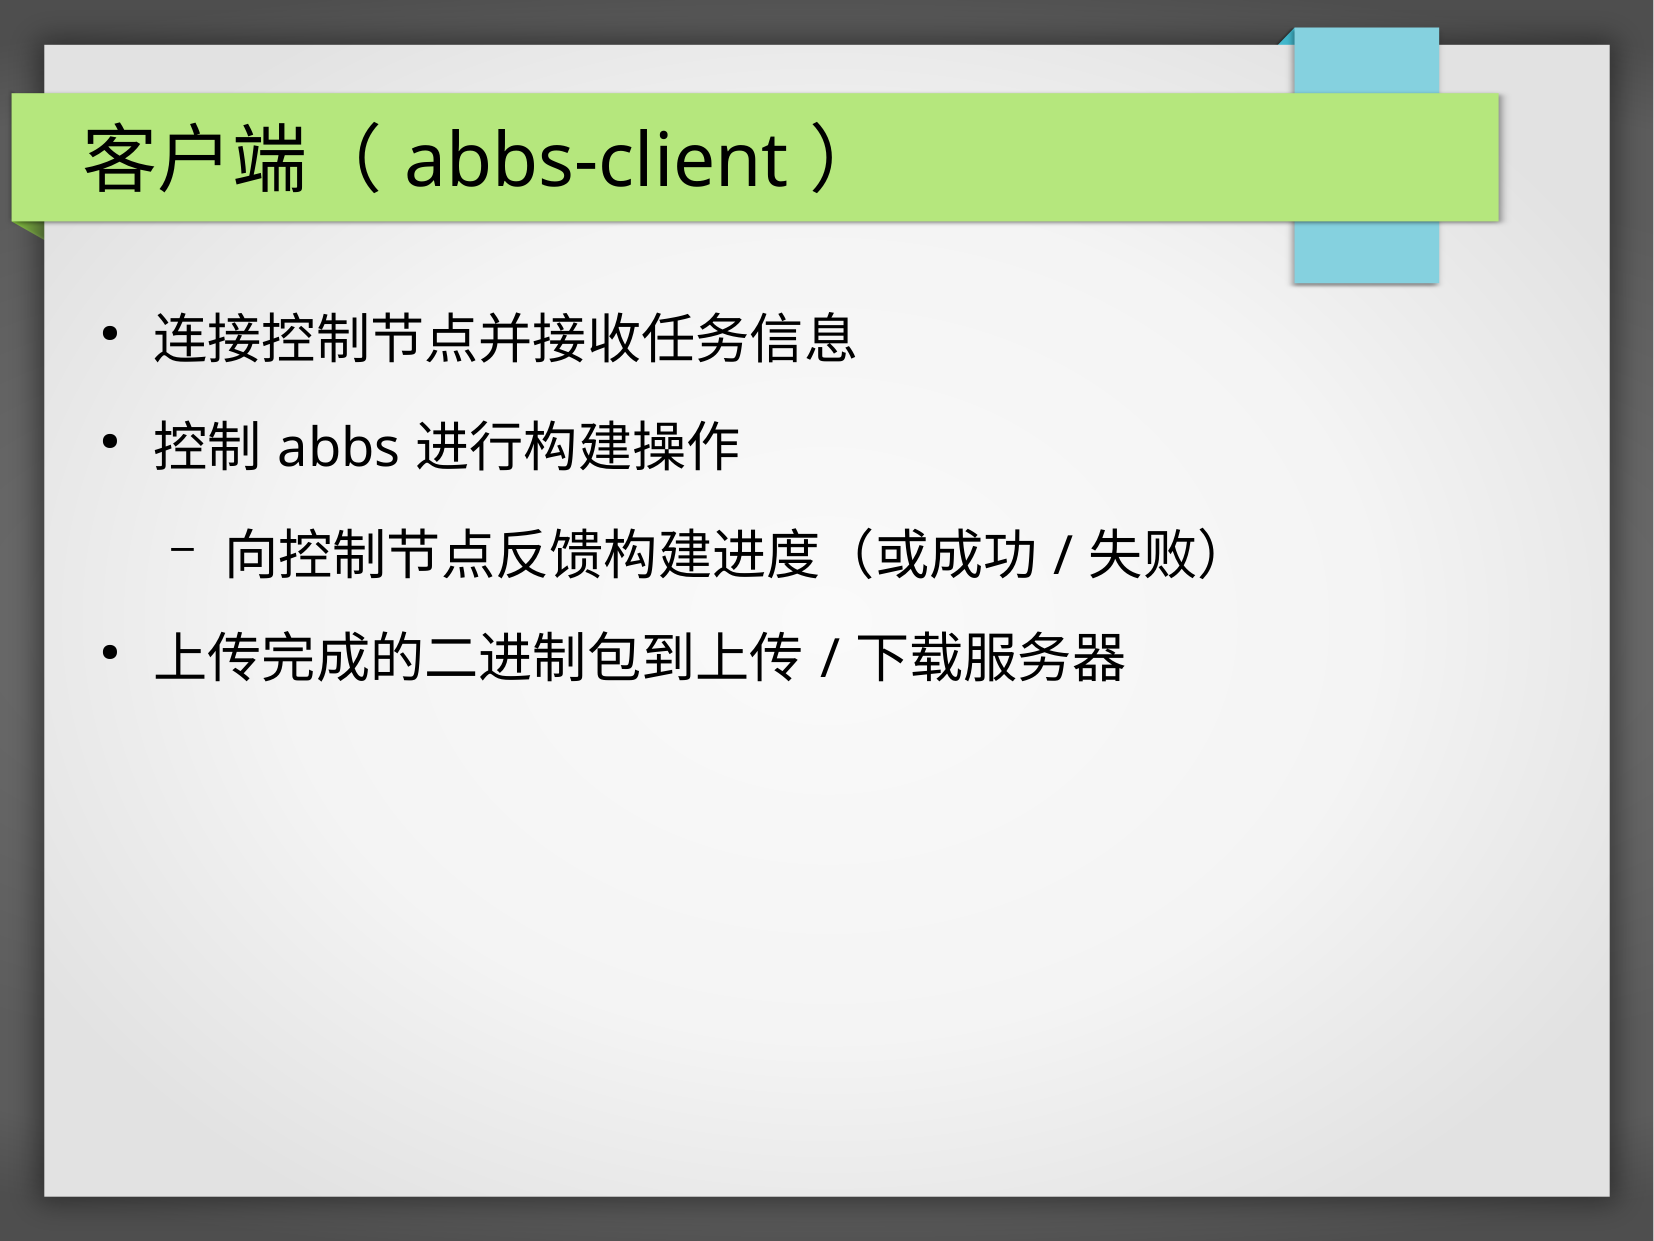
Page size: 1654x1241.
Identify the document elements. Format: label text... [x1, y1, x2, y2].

picture [0, 0, 1654, 1241]
list 连接控制节点并接收任务信息 控制abbs进行构建操作 向控制节点反馈构建进度（或成功/失败） 上传完成的二进制包到上传/下载服务器 [82, 295, 1571, 1015]
title 客户端（abbs-client） [82, 94, 1264, 213]
